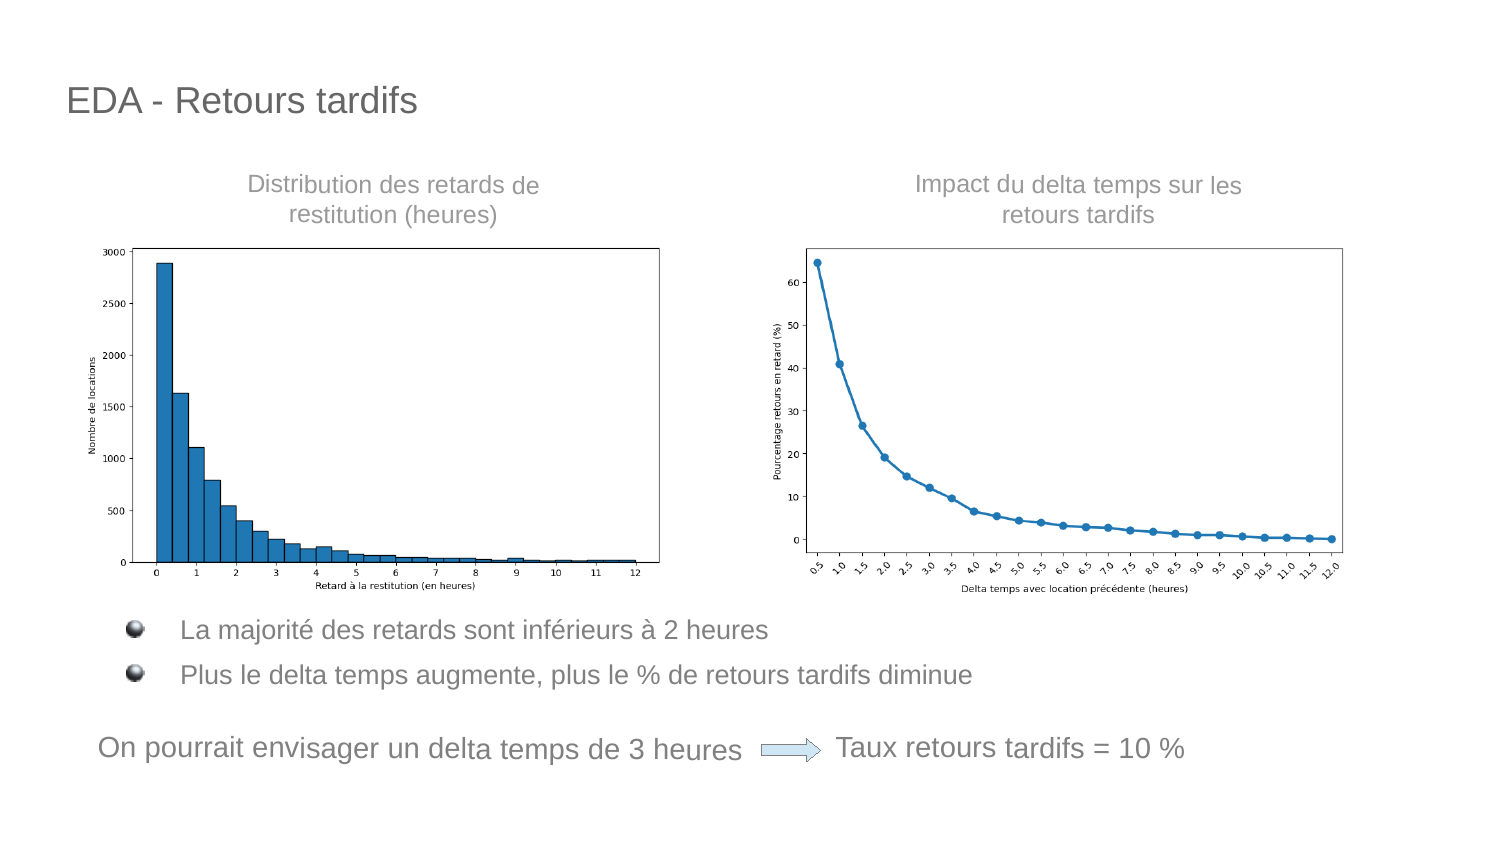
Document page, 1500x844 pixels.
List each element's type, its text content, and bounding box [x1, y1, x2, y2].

picture [82, 247, 662, 597]
text_box [761, 738, 821, 762]
picture [767, 247, 1347, 598]
list Distribution des retards de restitution (heures) [188, 159, 599, 237]
list Taux retours tardifs = 10 % [820, 720, 1282, 798]
list On pourrait envisager un delta temps de 3 heures [82, 720, 768, 799]
list La majorité des retards sont inférieurs à 2 heures Plus le delta temps augmente, plus le % de retours tardifs diminue [94, 561, 1099, 733]
title EDA - Retours tardifs [51, 61, 579, 130]
list Impact du delta temps sur les retours tardifs [874, 159, 1284, 237]
